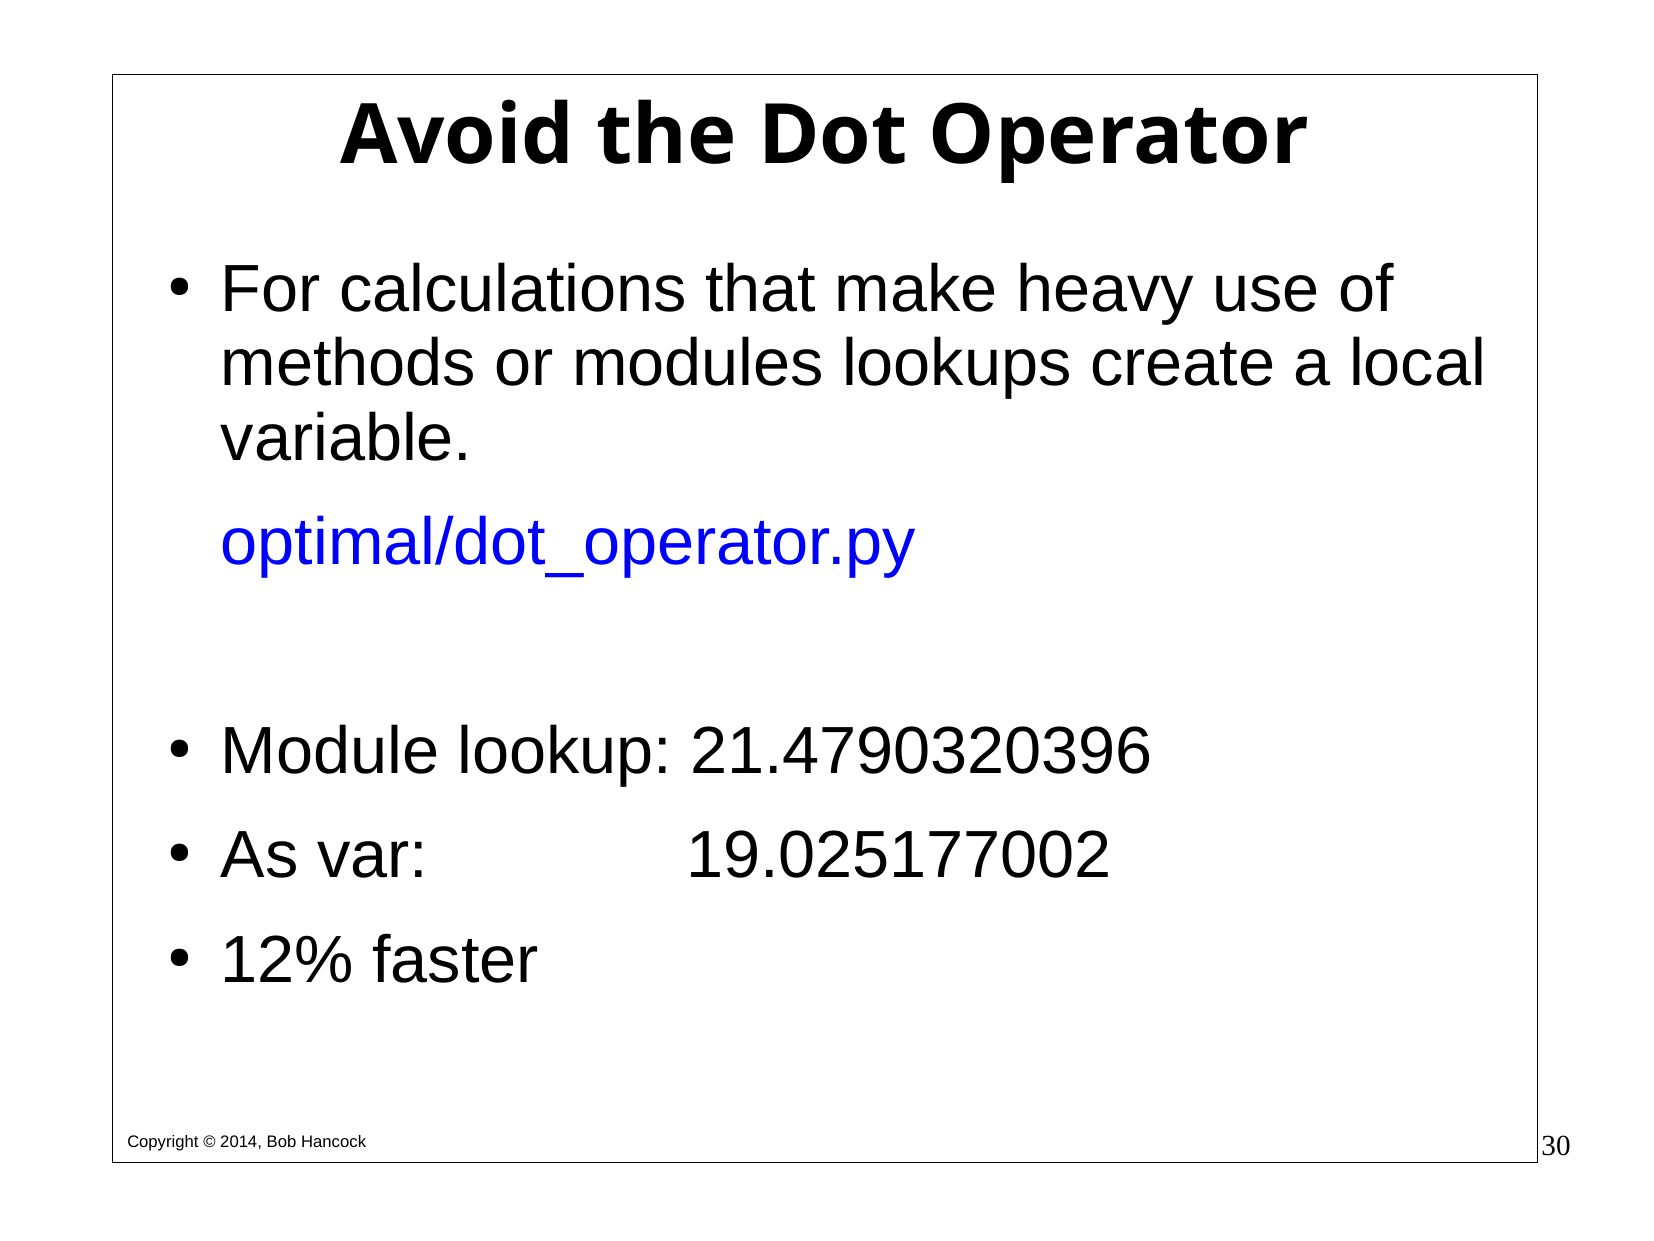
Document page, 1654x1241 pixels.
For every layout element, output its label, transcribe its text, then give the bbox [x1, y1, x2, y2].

text_box Copyright © 2014, Bob Hancock [112, 1125, 382, 1159]
title Avoid the Dot Operator [112, 75, 1538, 188]
list For calculations that make heavy use of methods or modules lookups create a local variable. optimal/dot_operator.py Module lookup: 21.4790320396 As var: 19.025177002 12% faster [150, 250, 1501, 1114]
